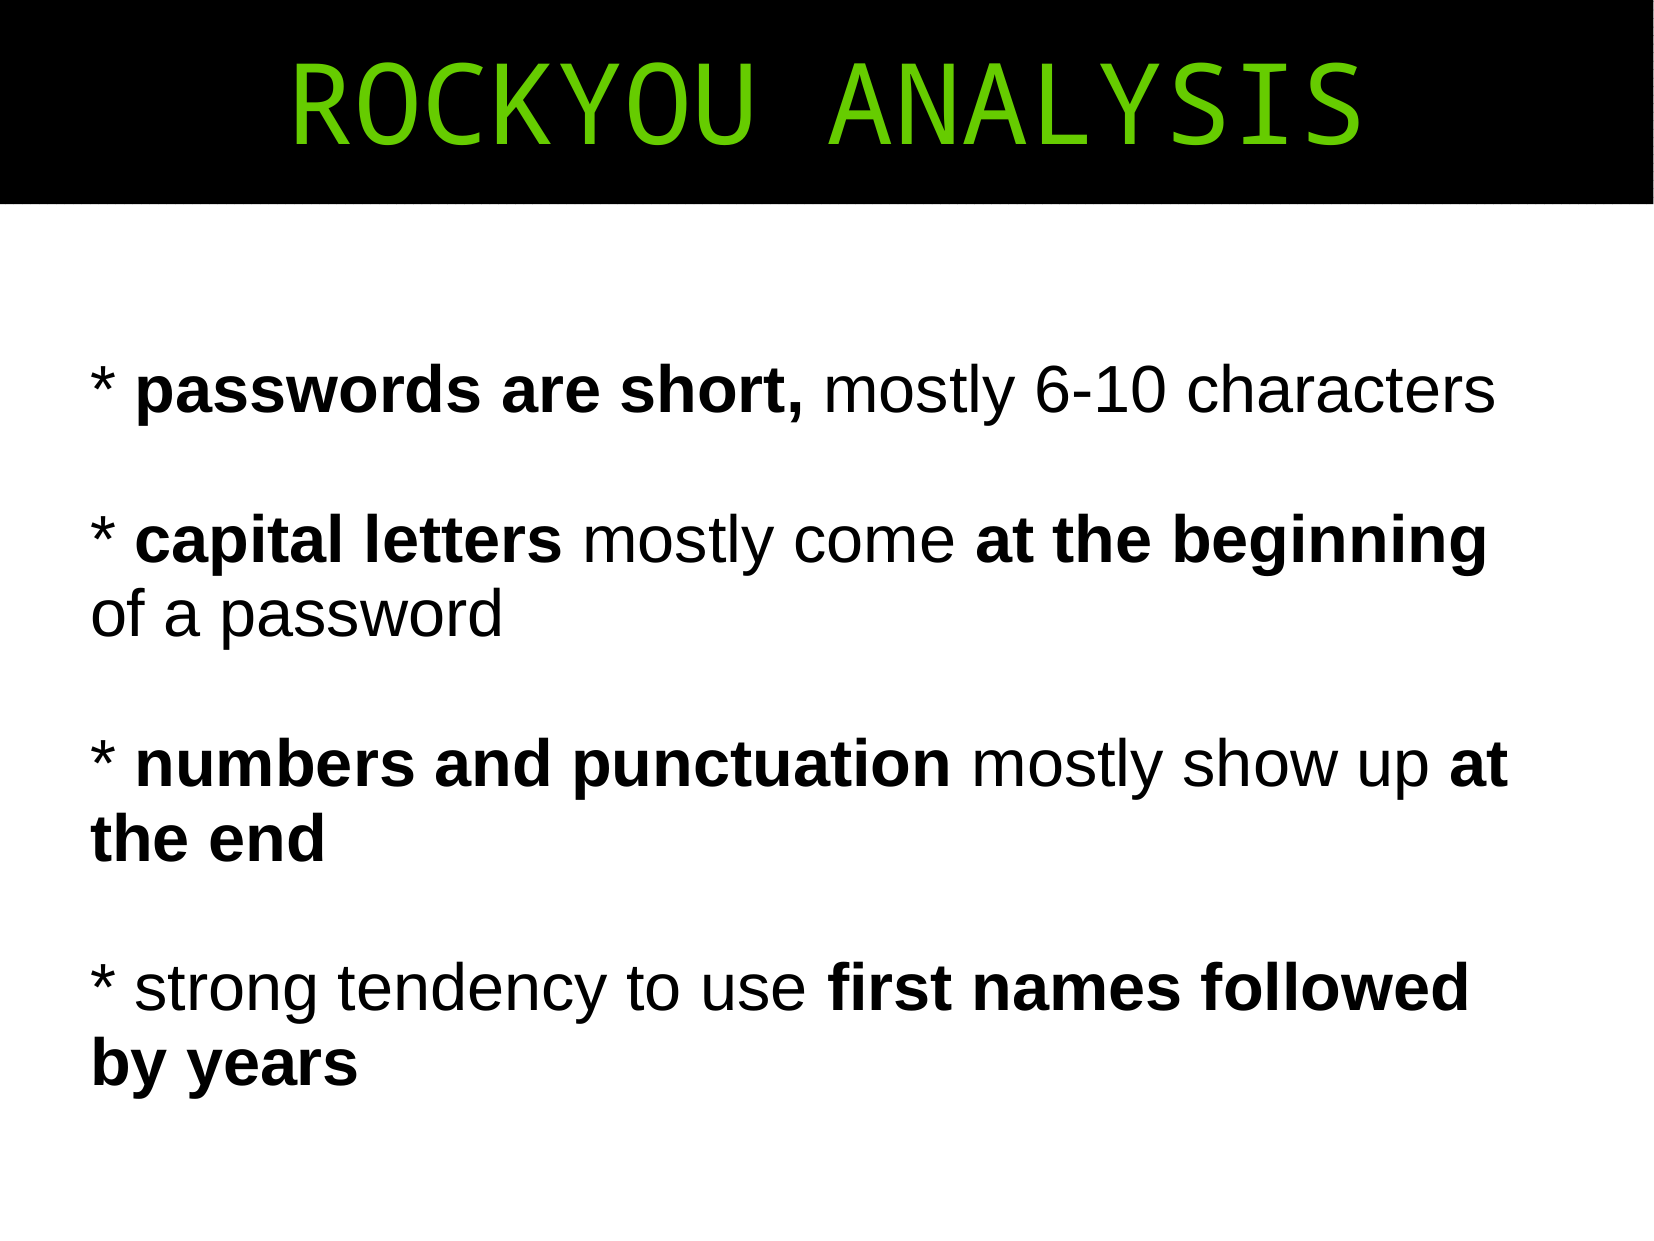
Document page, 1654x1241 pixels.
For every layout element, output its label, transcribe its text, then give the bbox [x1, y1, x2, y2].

title ROCKYOU ANALYSIS [0, 0, 1654, 205]
subtitle * passwords are short, mostly 6-10 characters * capital letters mostly come at the beginning of a password * numbers and punctuation mostly show up at the end * strong tendency to use first names followed by years [90, 305, 1561, 1146]
